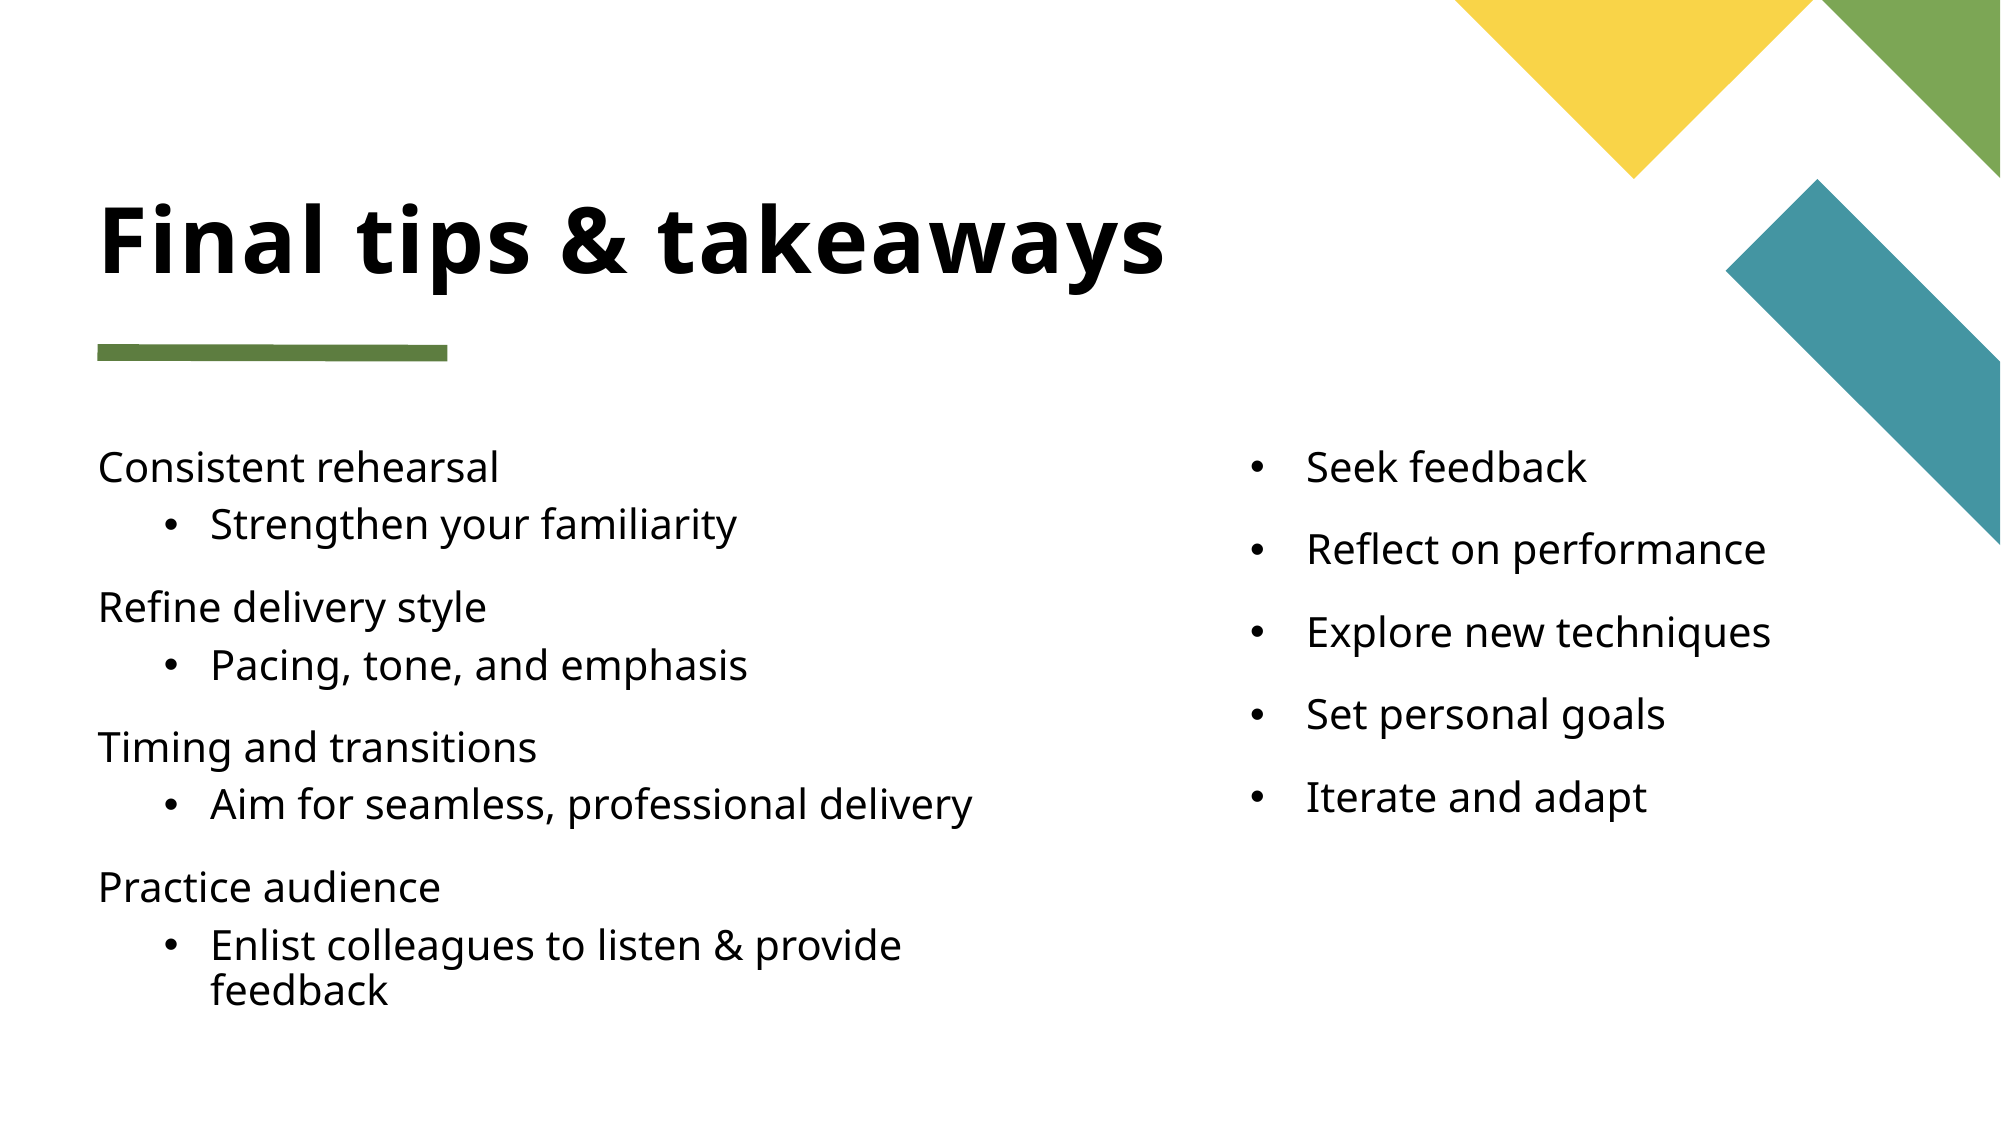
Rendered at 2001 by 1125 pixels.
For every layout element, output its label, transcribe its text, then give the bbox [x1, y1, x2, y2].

list Seek feedback Reflect on performance Explore new techniques Set personal goals Iterate and adapt [1250, 439, 1898, 1030]
title Final tips & takeaways [97, 32, 1898, 291]
list Consistent rehearsal Strengthen your familiarity Refine delivery style Pacing, tone, and emphasis Timing and transitions Aim for seamless, professional delivery Practice audience Enlist colleagues to listen & provide feedback [97, 439, 1041, 1030]
